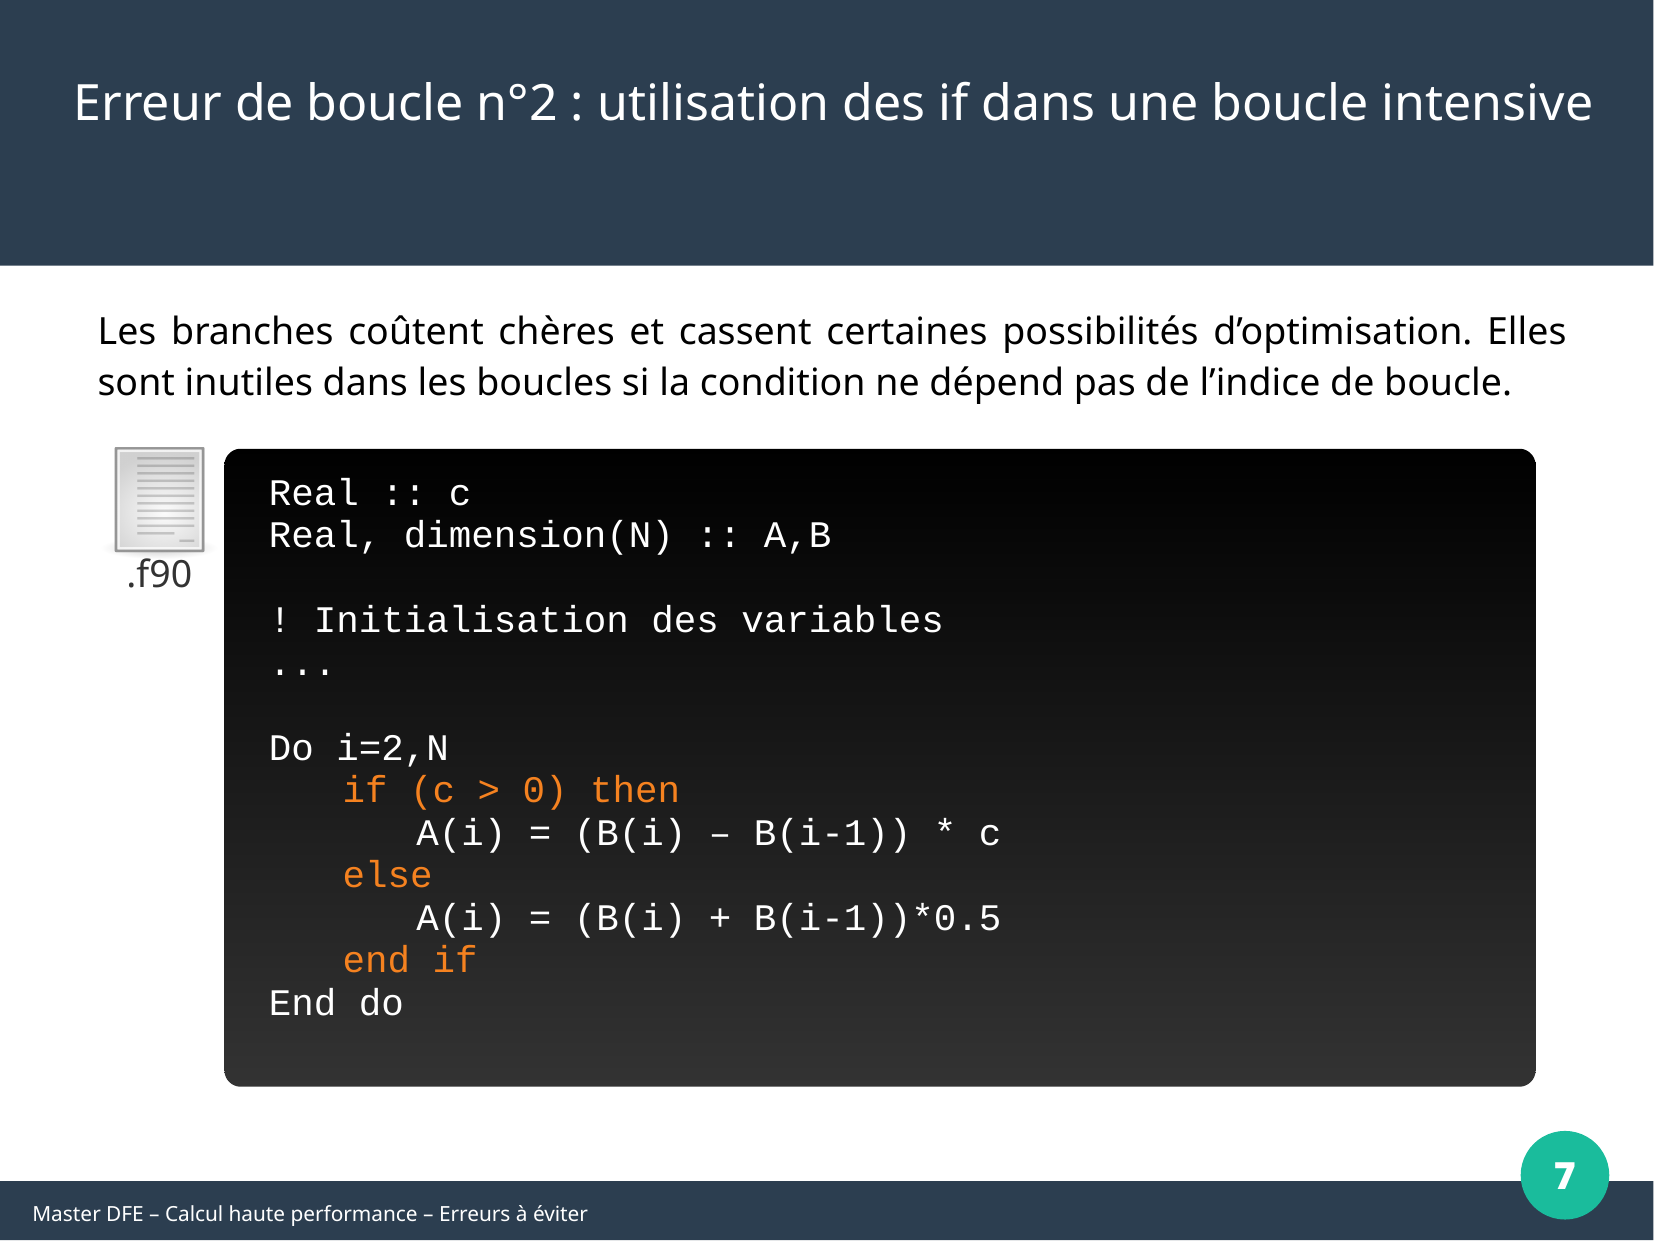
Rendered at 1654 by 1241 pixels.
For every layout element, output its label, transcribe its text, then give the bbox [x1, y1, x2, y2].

picture [100, 442, 219, 539]
text_box Les branches coûtent chères et cassent certaines possibilités d’optimisation. Elles sont inutiles dans les boucles si la condition ne dépend pas de l’indice de boucle. [82, 297, 1583, 414]
text_box Real :: c Real, dimension(N) :: A,B ! Initialisation des variables ... Do i=2,N if (c > 0) then A(i) = (B(i) – B(i-1)) * c else A(i) = (B(i) + B(i-1))*0.5 end if End do [253, 466, 1524, 1035]
text_box .f90 [82, 539, 237, 606]
text_box Erreur de boucle n°2 : utilisation des if dans une boucle intensive [59, 59, 1619, 209]
text_box Master DFE – Calcul haute performance – Erreurs à éviter [17, 1191, 1436, 1235]
text_box [224, 448, 1536, 1087]
